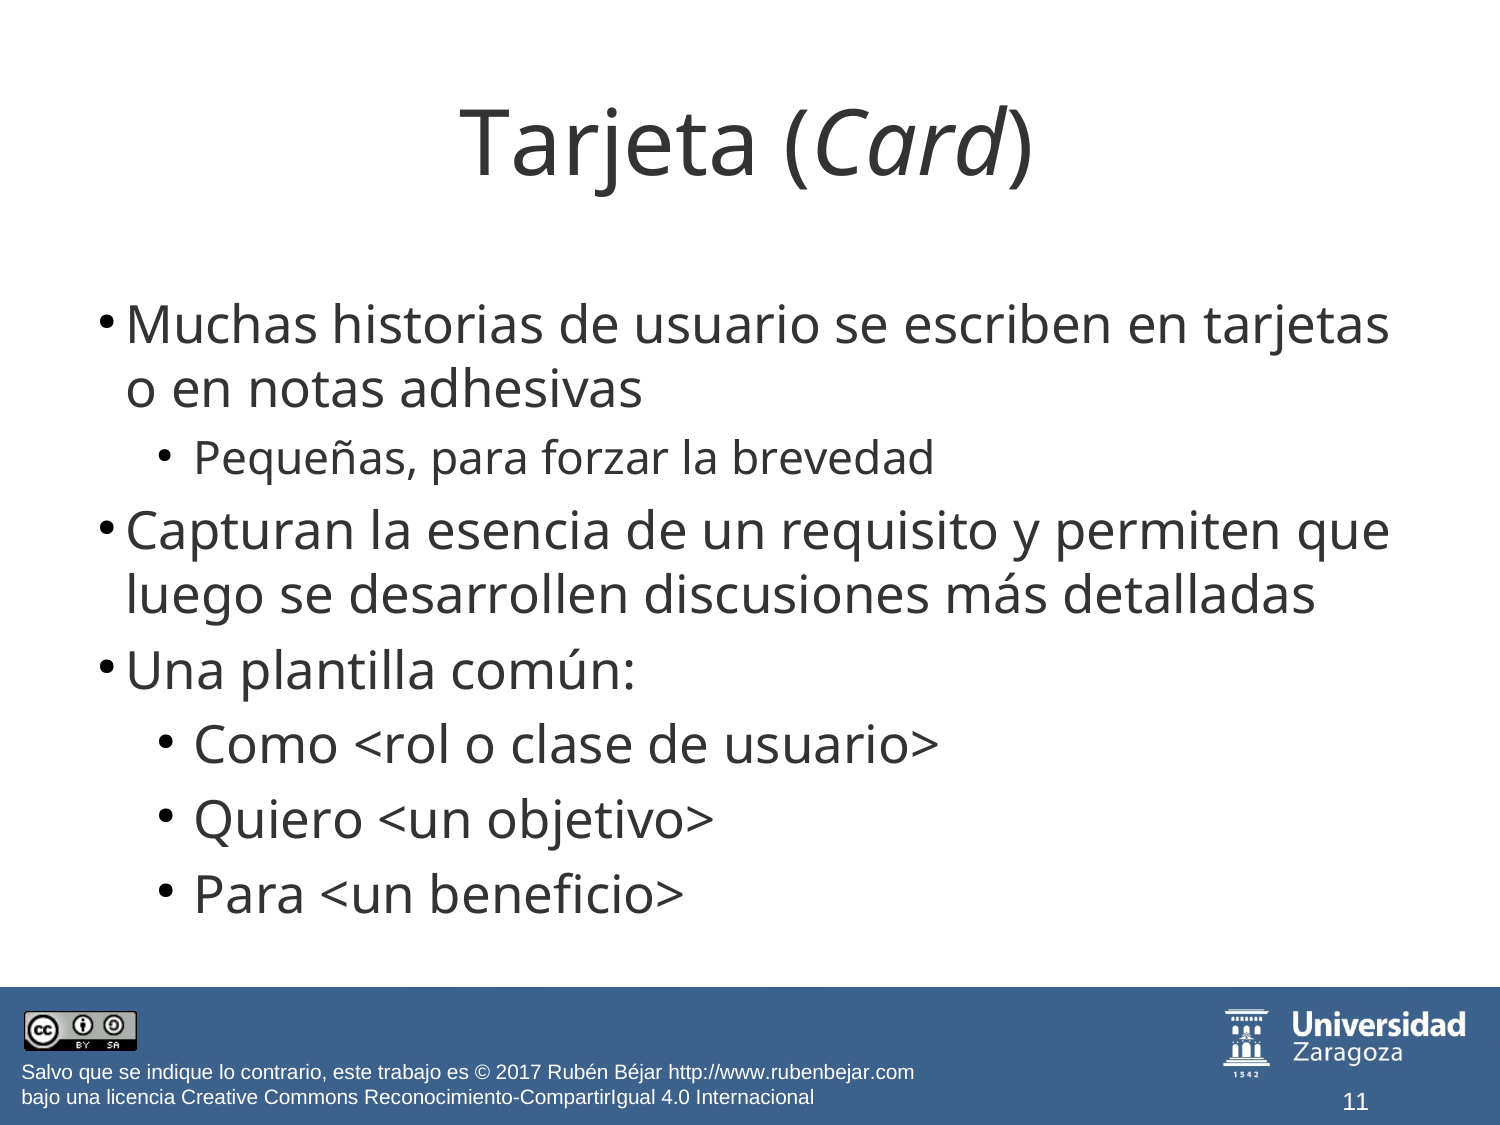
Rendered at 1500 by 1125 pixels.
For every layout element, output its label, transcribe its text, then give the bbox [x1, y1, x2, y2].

picture [0, 987, 1500, 1125]
title Tarjeta (Card) [74, 21, 1420, 257]
list Muchas historias de usuario se escriben en tarjetas o en notas adhesivas Pequeñas, para forzar la brevedad Capturan la esencia de un requisito y permiten que luego se desarrollen discusiones más detalladas Una plantilla común: Como <rol o clase de usuario> Quiero <un objetivo> Para <un beneficio> [82, 283, 1418, 957]
